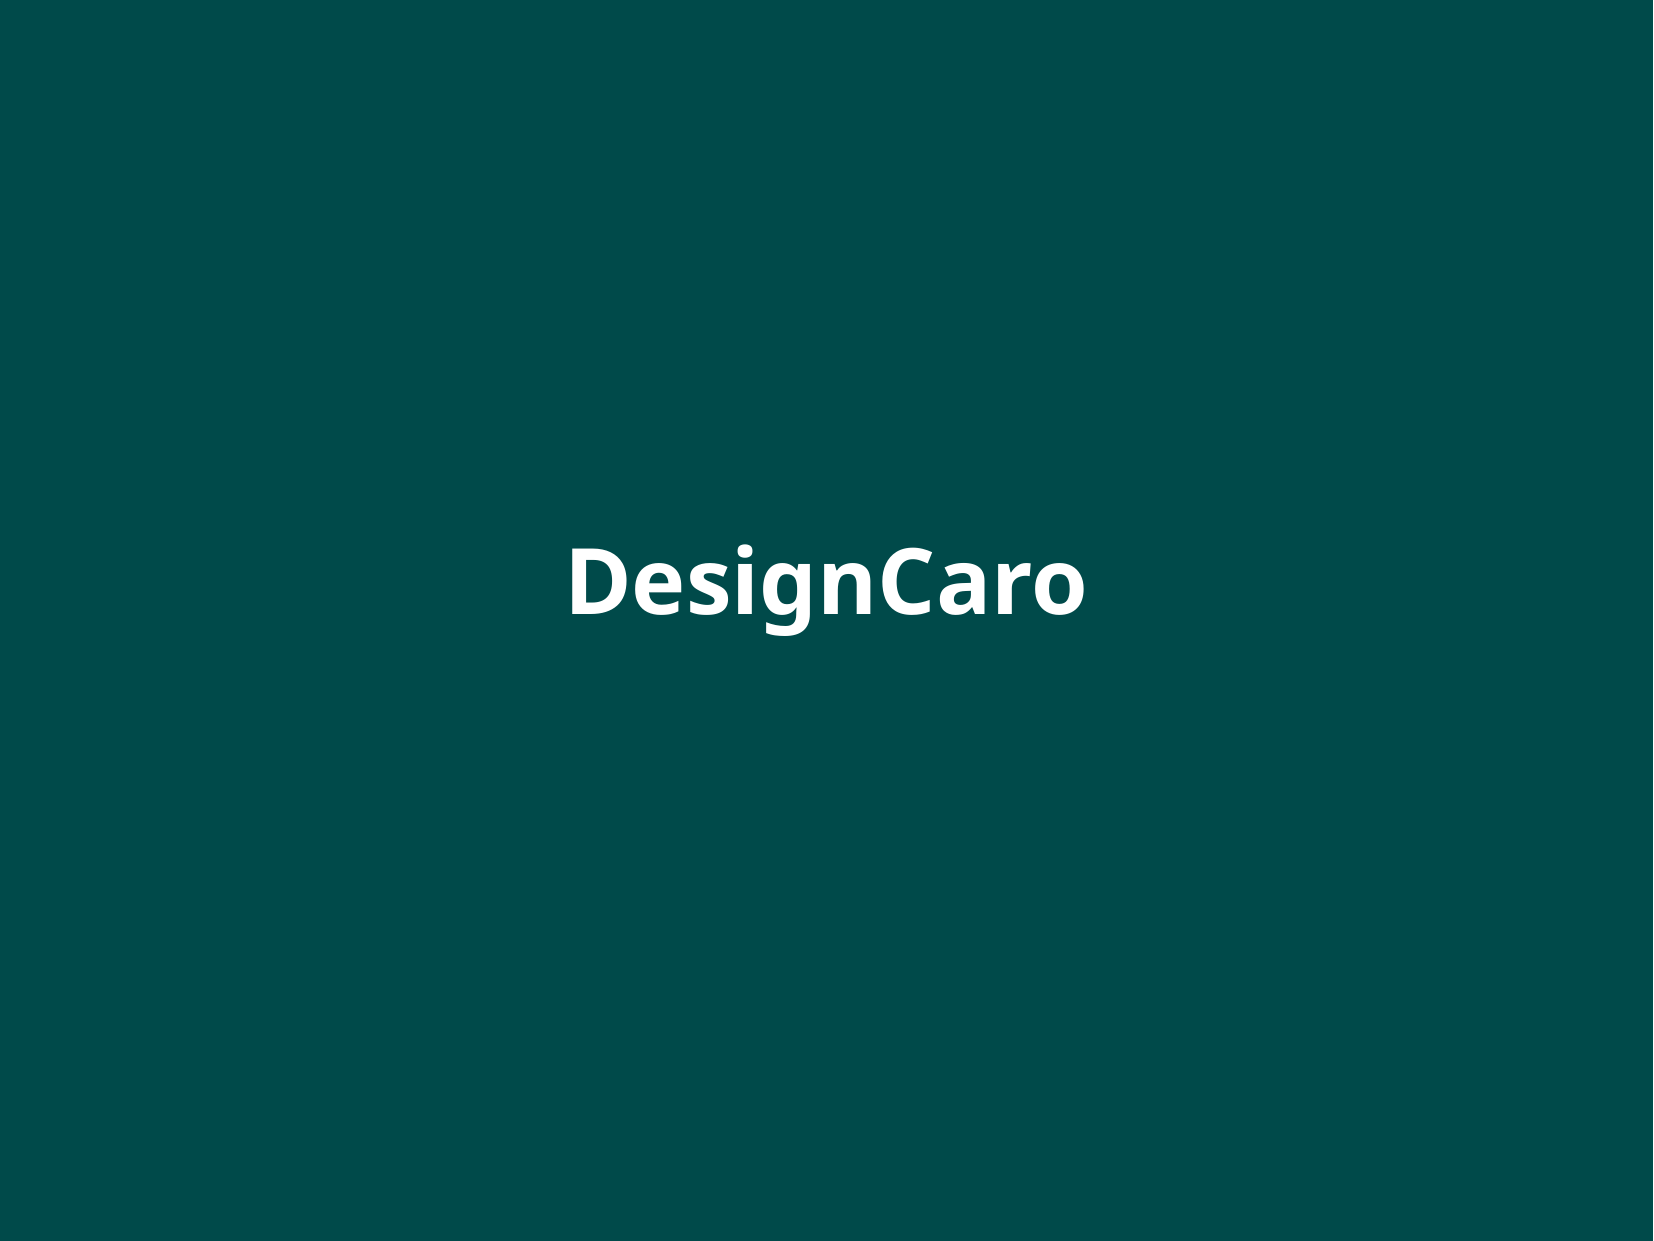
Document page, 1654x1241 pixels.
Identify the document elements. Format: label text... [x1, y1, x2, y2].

subtitle DesignCaro [82, 56, 1571, 1102]
